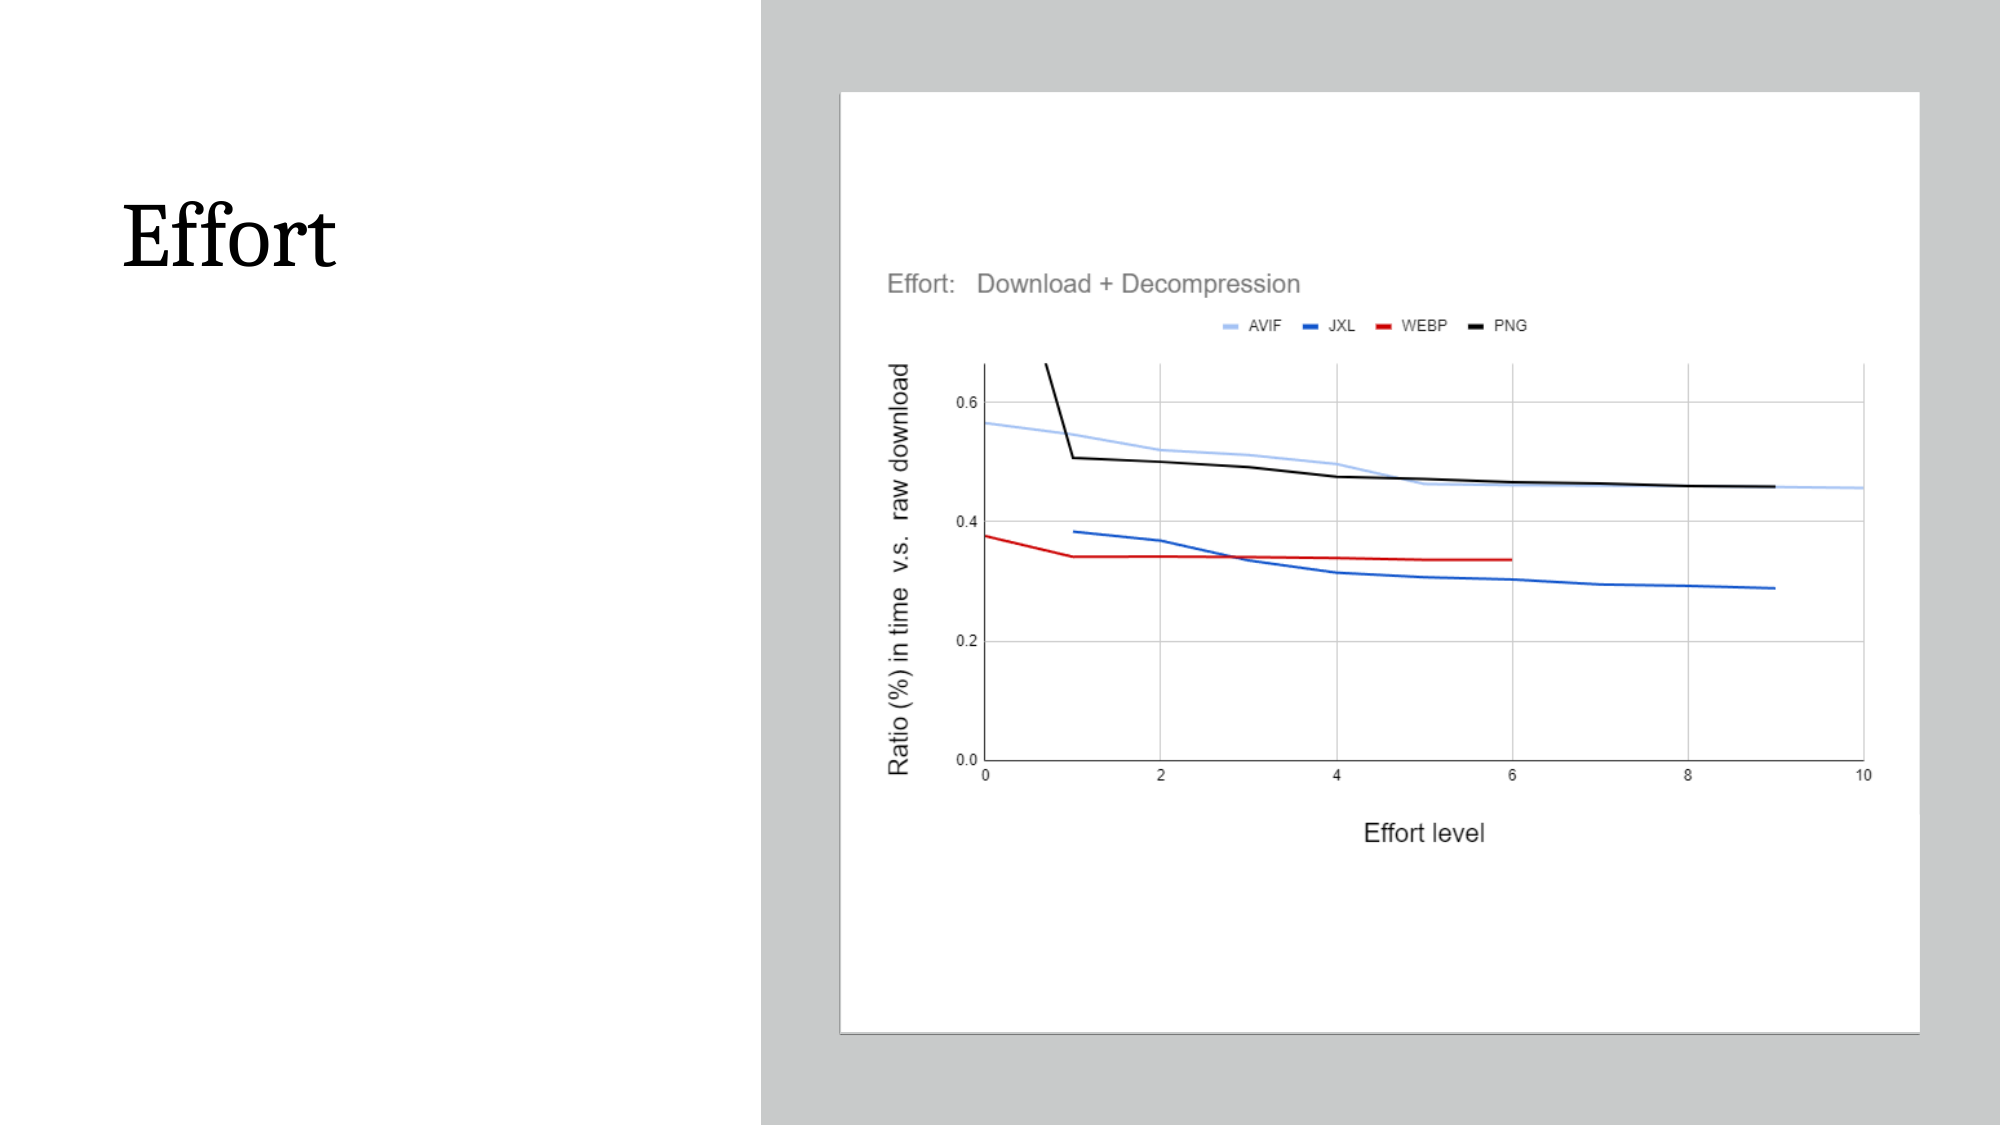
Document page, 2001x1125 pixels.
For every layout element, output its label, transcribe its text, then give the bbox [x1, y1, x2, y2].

title Effort [106, 103, 682, 370]
text_box [761, 0, 2000, 1125]
picture [859, 252, 1902, 873]
